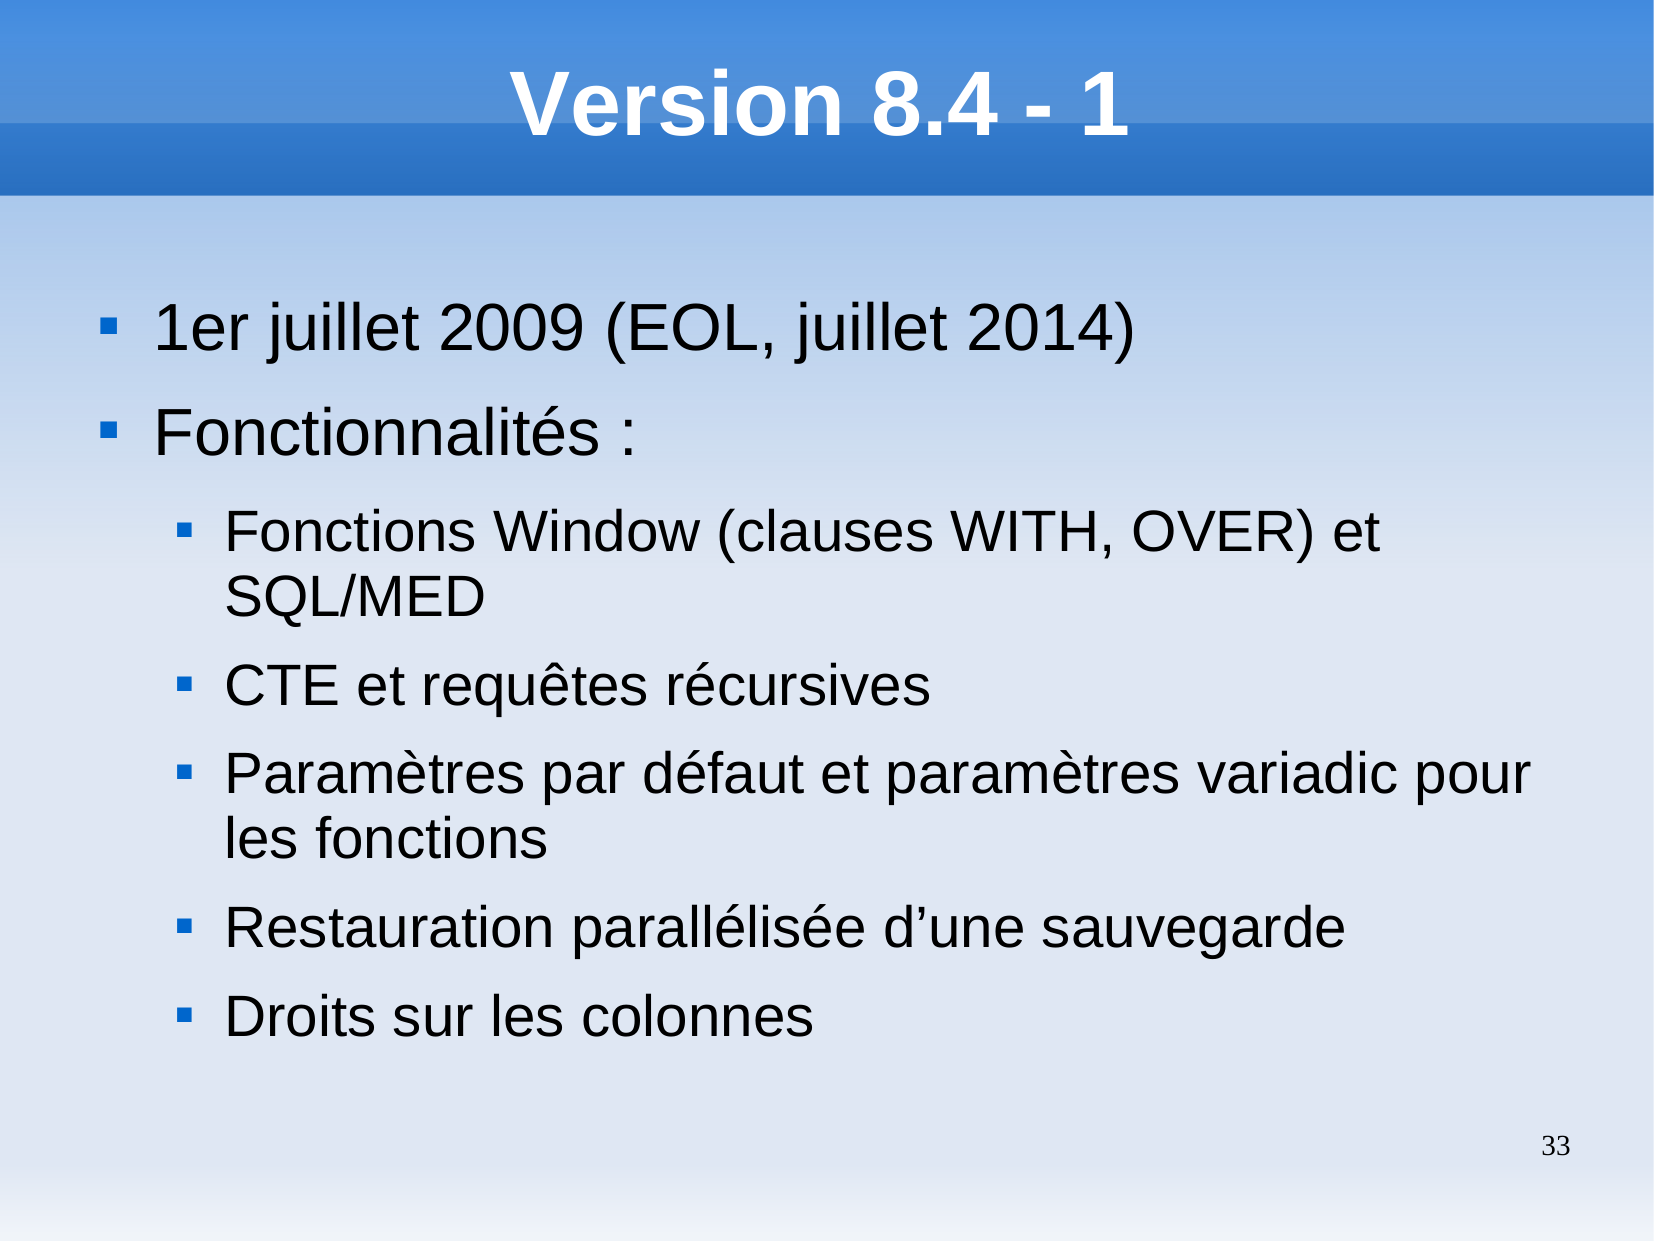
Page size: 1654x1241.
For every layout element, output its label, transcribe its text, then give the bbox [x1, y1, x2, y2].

title Version 8.4 - 1 [76, 0, 1565, 208]
list 1er juillet 2009 (EOL, juillet 2014) Fonctionnalités : Fonctions Window (clauses WITH, OVER) et SQL/MED CTE et requêtes récursives Paramètres par défaut et paramètres variadic pour les fonctions Restauration parallélisée d’une sauvegarde Droits sur les colonnes [82, 290, 1571, 1109]
picture [0, 0, 1654, 1241]
